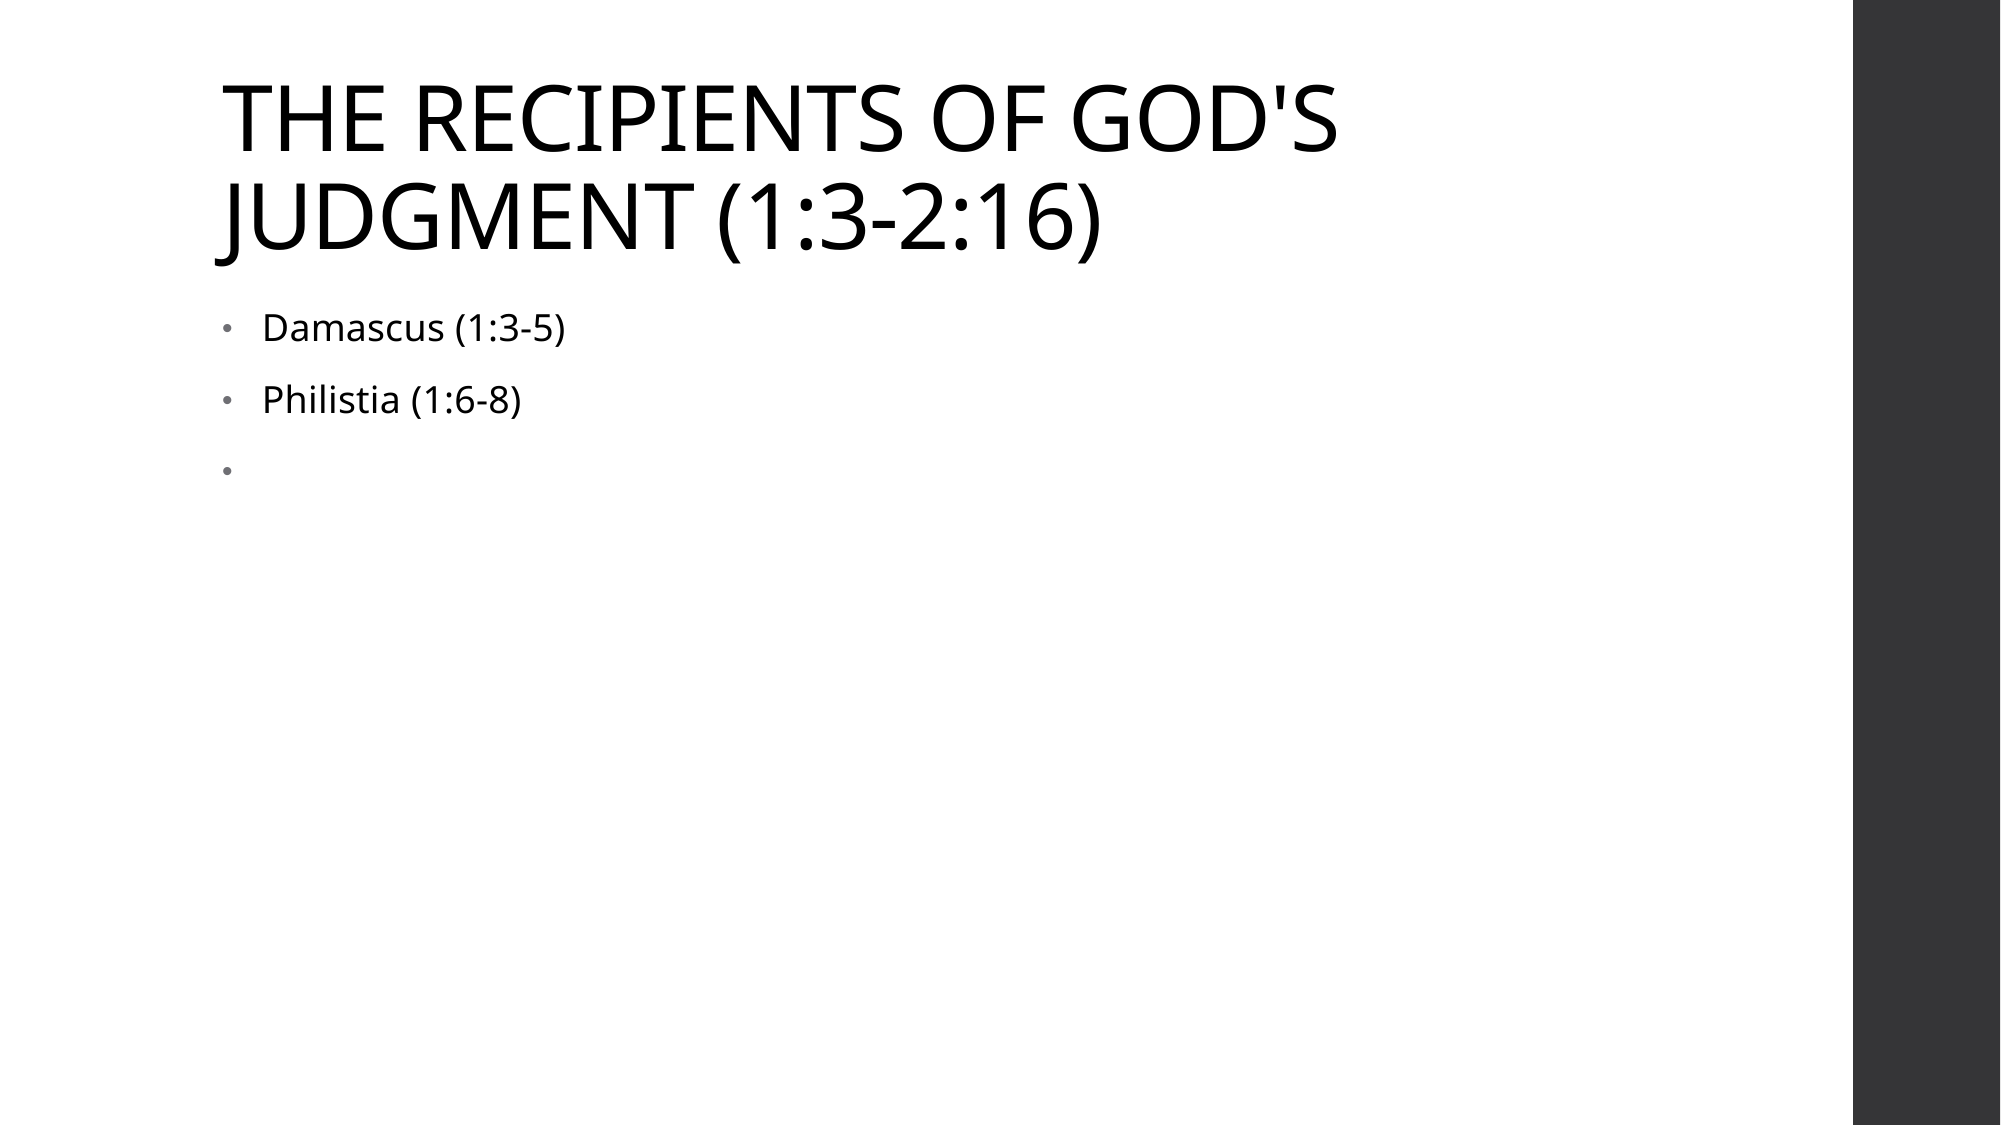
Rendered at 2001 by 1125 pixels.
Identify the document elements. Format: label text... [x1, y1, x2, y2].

list Damascus (1:3-5) Philistia (1:6-8) [206, 299, 1617, 1014]
title THE RECIPIENTS OF GOD'S JUDGMENT (1:3-2:16) [206, 60, 1797, 278]
